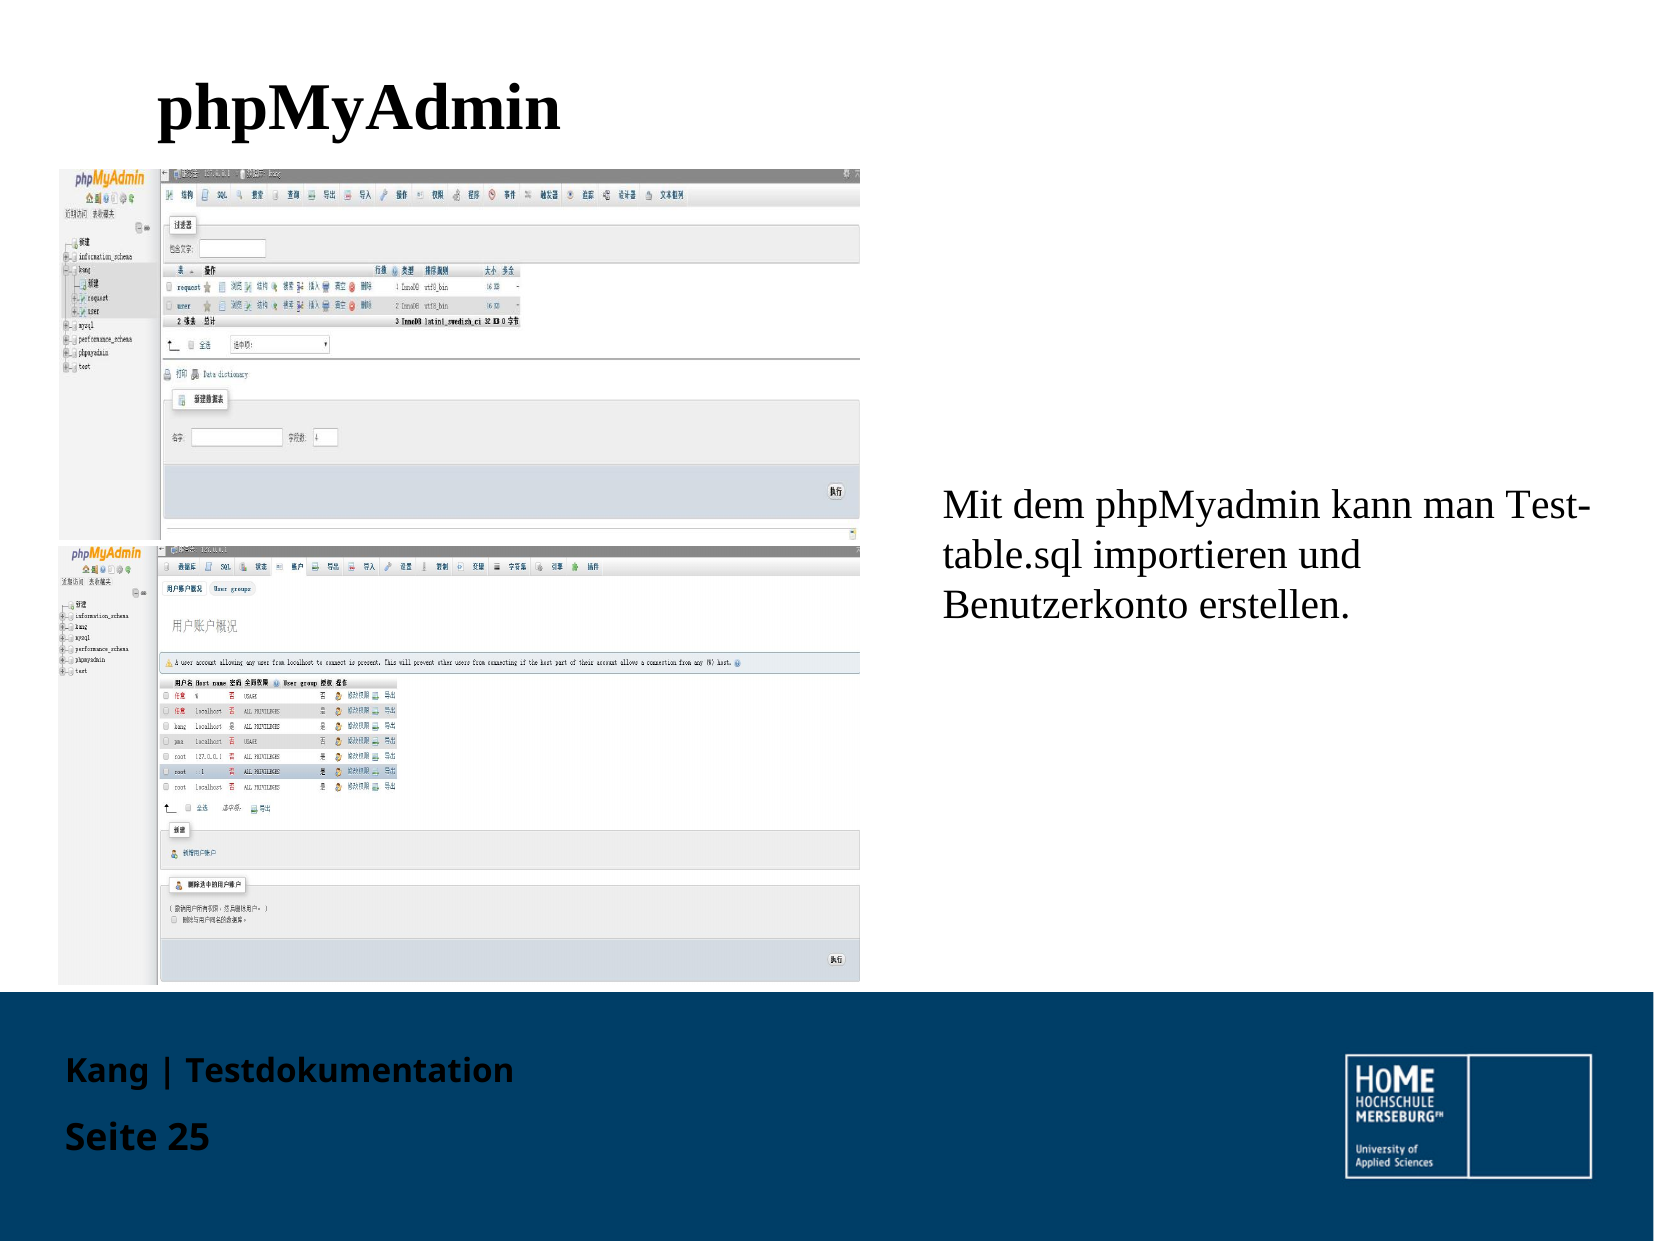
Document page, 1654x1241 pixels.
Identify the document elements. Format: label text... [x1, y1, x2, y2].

text_box Mit dem phpMyadmin kann man Test-table.sql importieren und Benutzerkonto erstellen. [927, 469, 1617, 635]
picture [0, 992, 1654, 1241]
title phpMyAdmin [143, 65, 915, 236]
picture [58, 546, 860, 985]
picture [59, 169, 860, 541]
